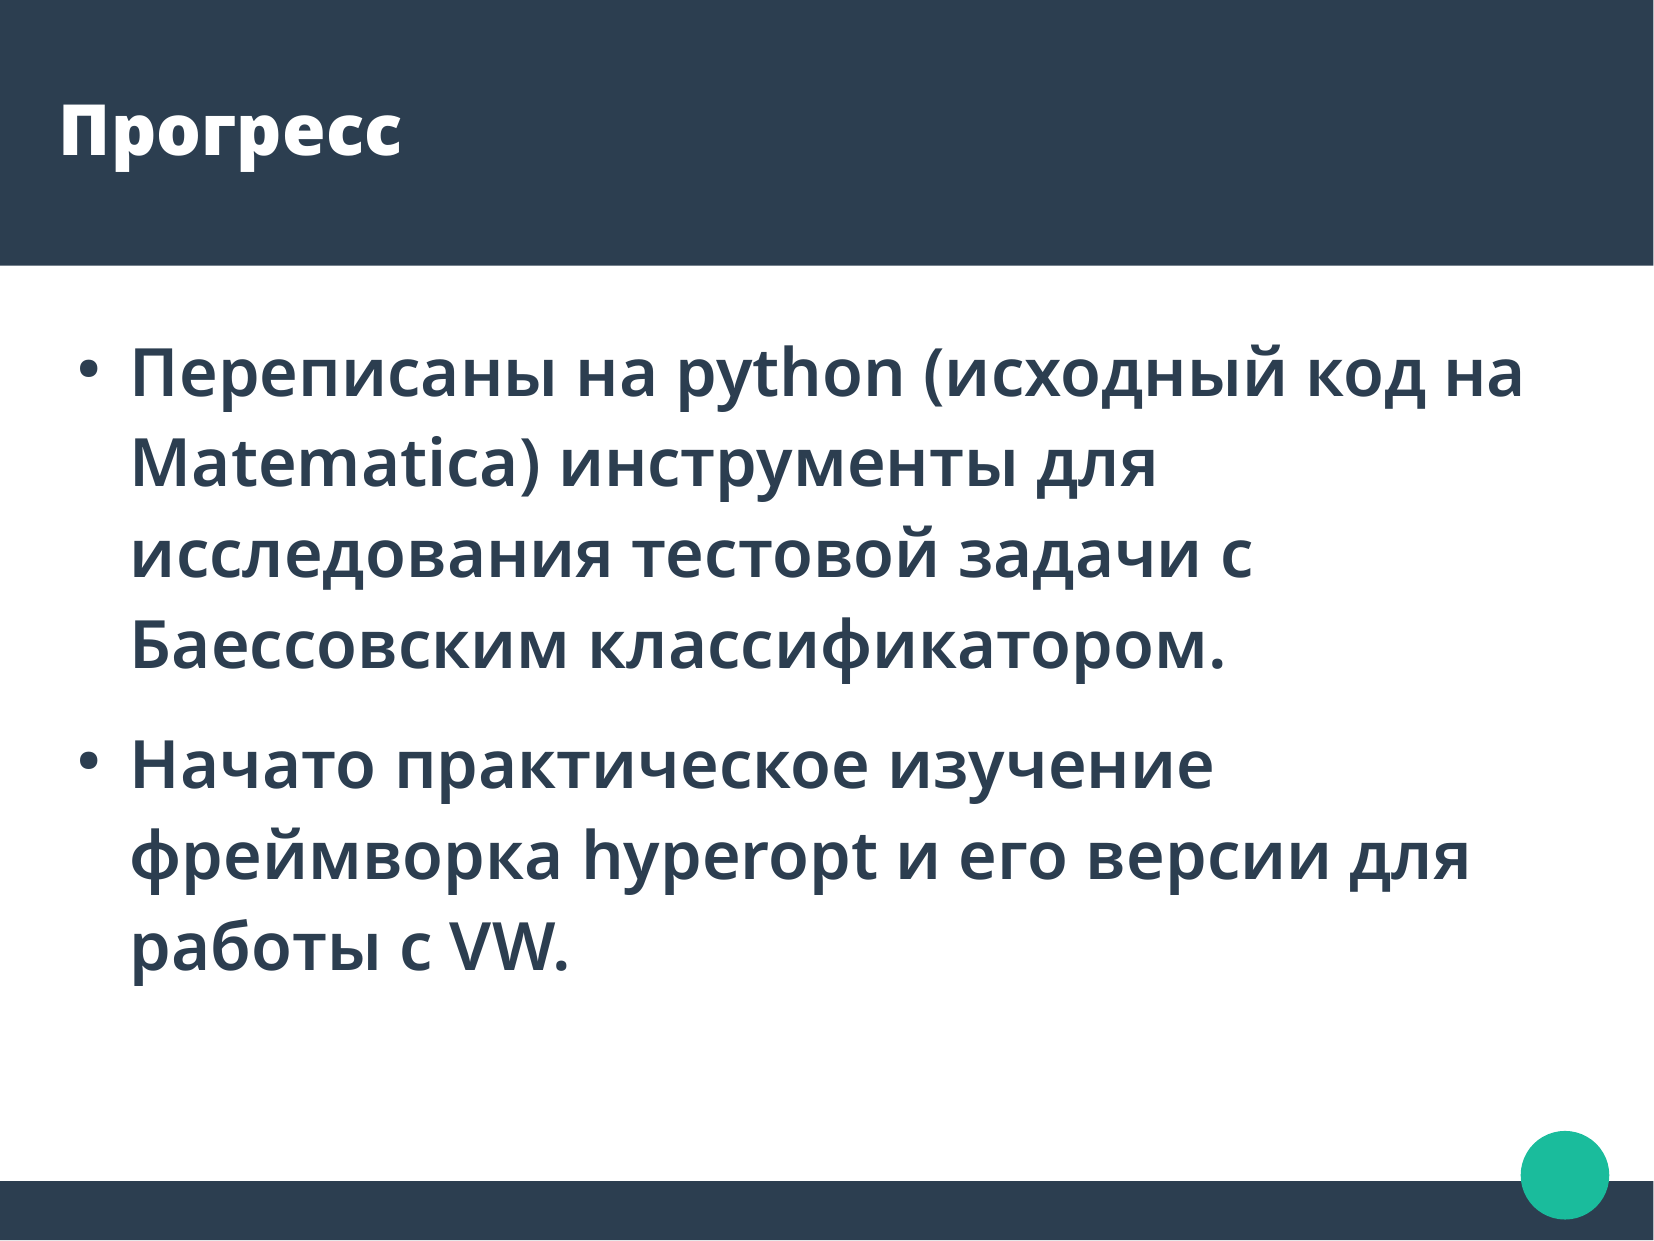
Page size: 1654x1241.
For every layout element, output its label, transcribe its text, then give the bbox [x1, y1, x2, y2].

list Переписаны на python (исходный код на Matematica) инструменты для исследования тестовой задачи с Баессовским классификатором. Начато практическое изучение фреймворка hyperopt и его версии для работы с VW. [59, 324, 1595, 1152]
title Прогресс [59, 49, 1595, 207]
